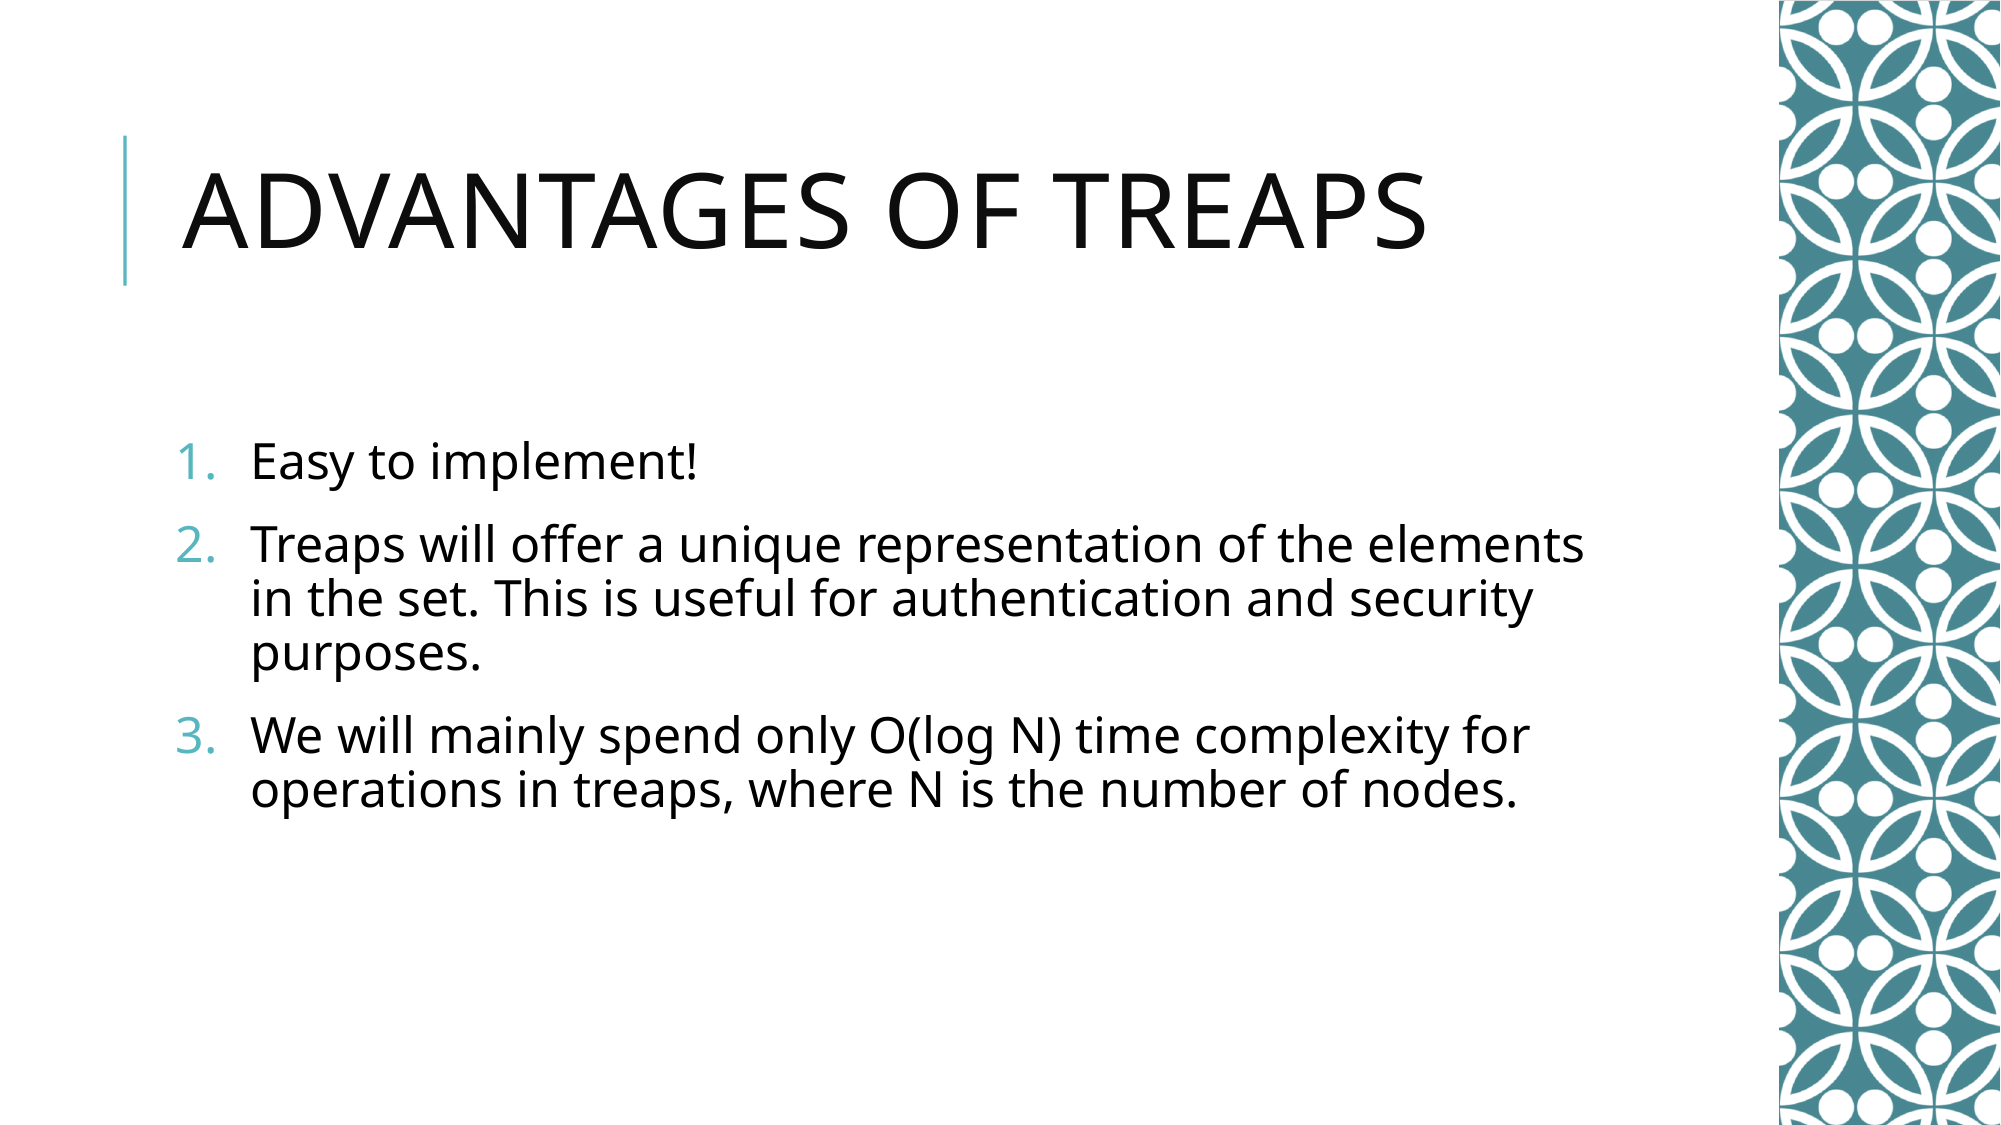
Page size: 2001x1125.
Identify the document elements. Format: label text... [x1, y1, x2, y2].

title Advantages of treaps [168, 96, 1763, 342]
list Easy to implement! Treaps will offer a unique representation of the elements in the set. This is useful for authentication and security purposes. We will mainly spend only O(log N) time complexity for operations in treaps, where N is the number of nodes. [168, 428, 1632, 858]
picture [1778, 0, 2001, 1125]
